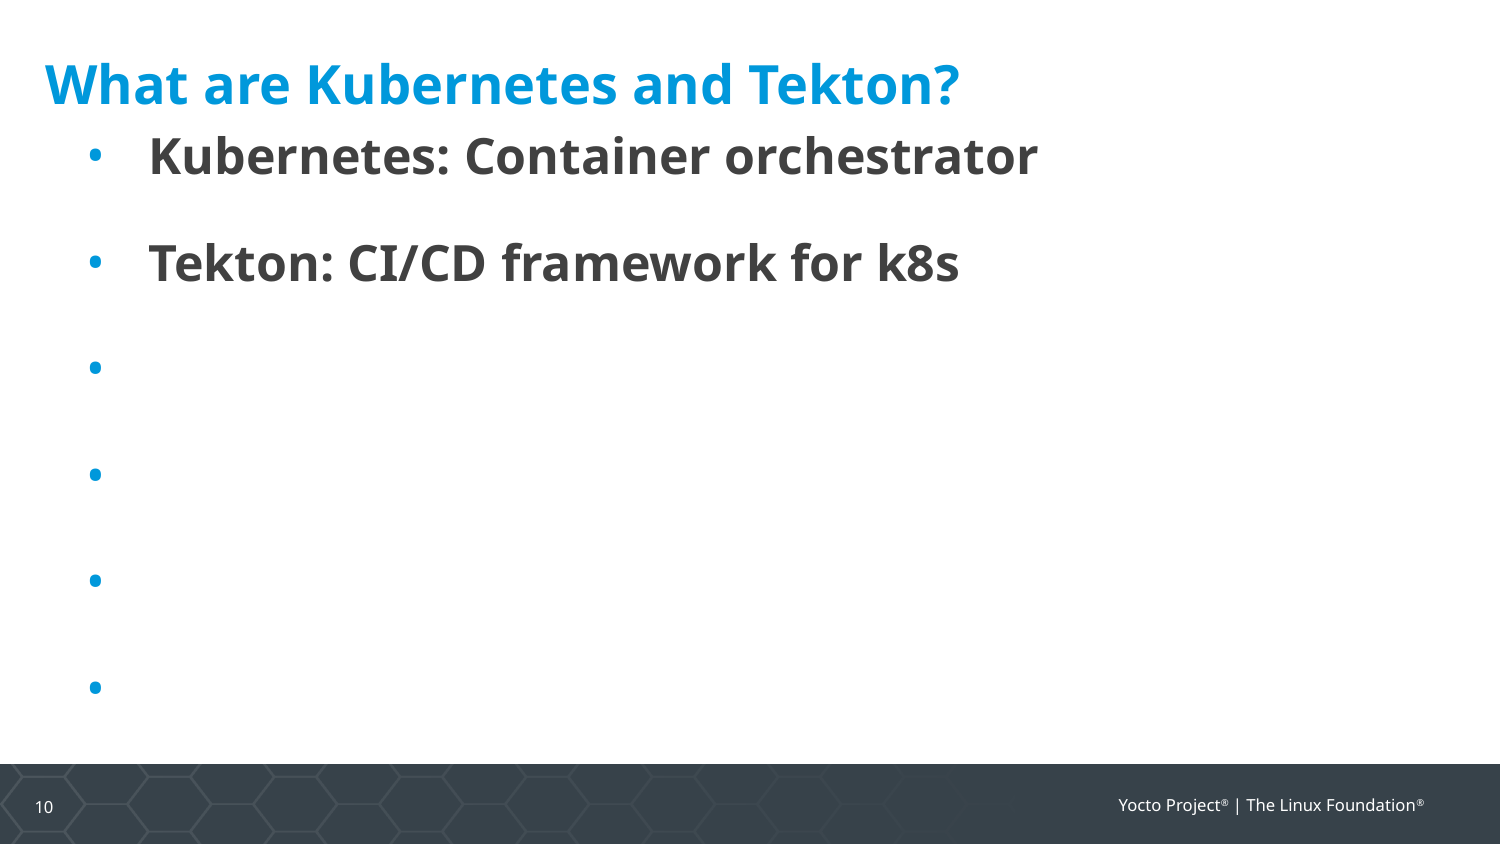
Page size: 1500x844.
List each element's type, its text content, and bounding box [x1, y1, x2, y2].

list Kubernetes: Container orchestrator Tekton: CI/CD framework for k8s [73, 115, 1425, 734]
title What are Kubernetes and Tekton? [44, 50, 1395, 160]
picture [0, 0, 1500, 844]
